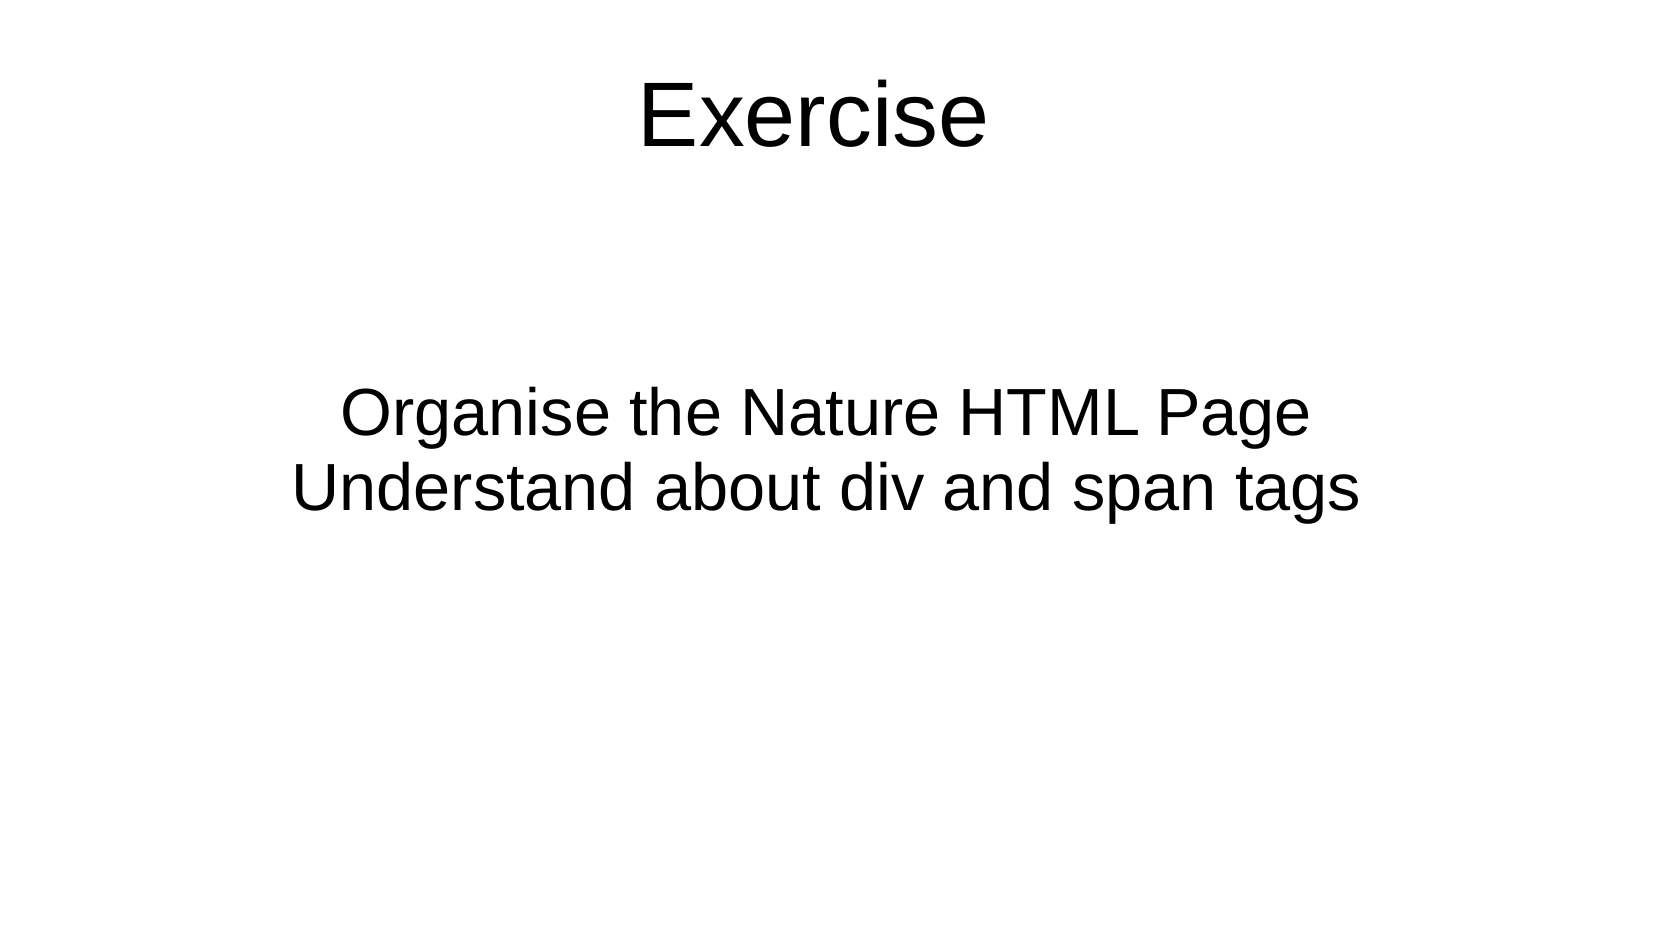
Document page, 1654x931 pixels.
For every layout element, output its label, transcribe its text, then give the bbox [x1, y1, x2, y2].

title Exercise [82, 37, 1571, 193]
subtitle Organise the Nature HTML Page Understand about div and span tags [82, 217, 1571, 758]
